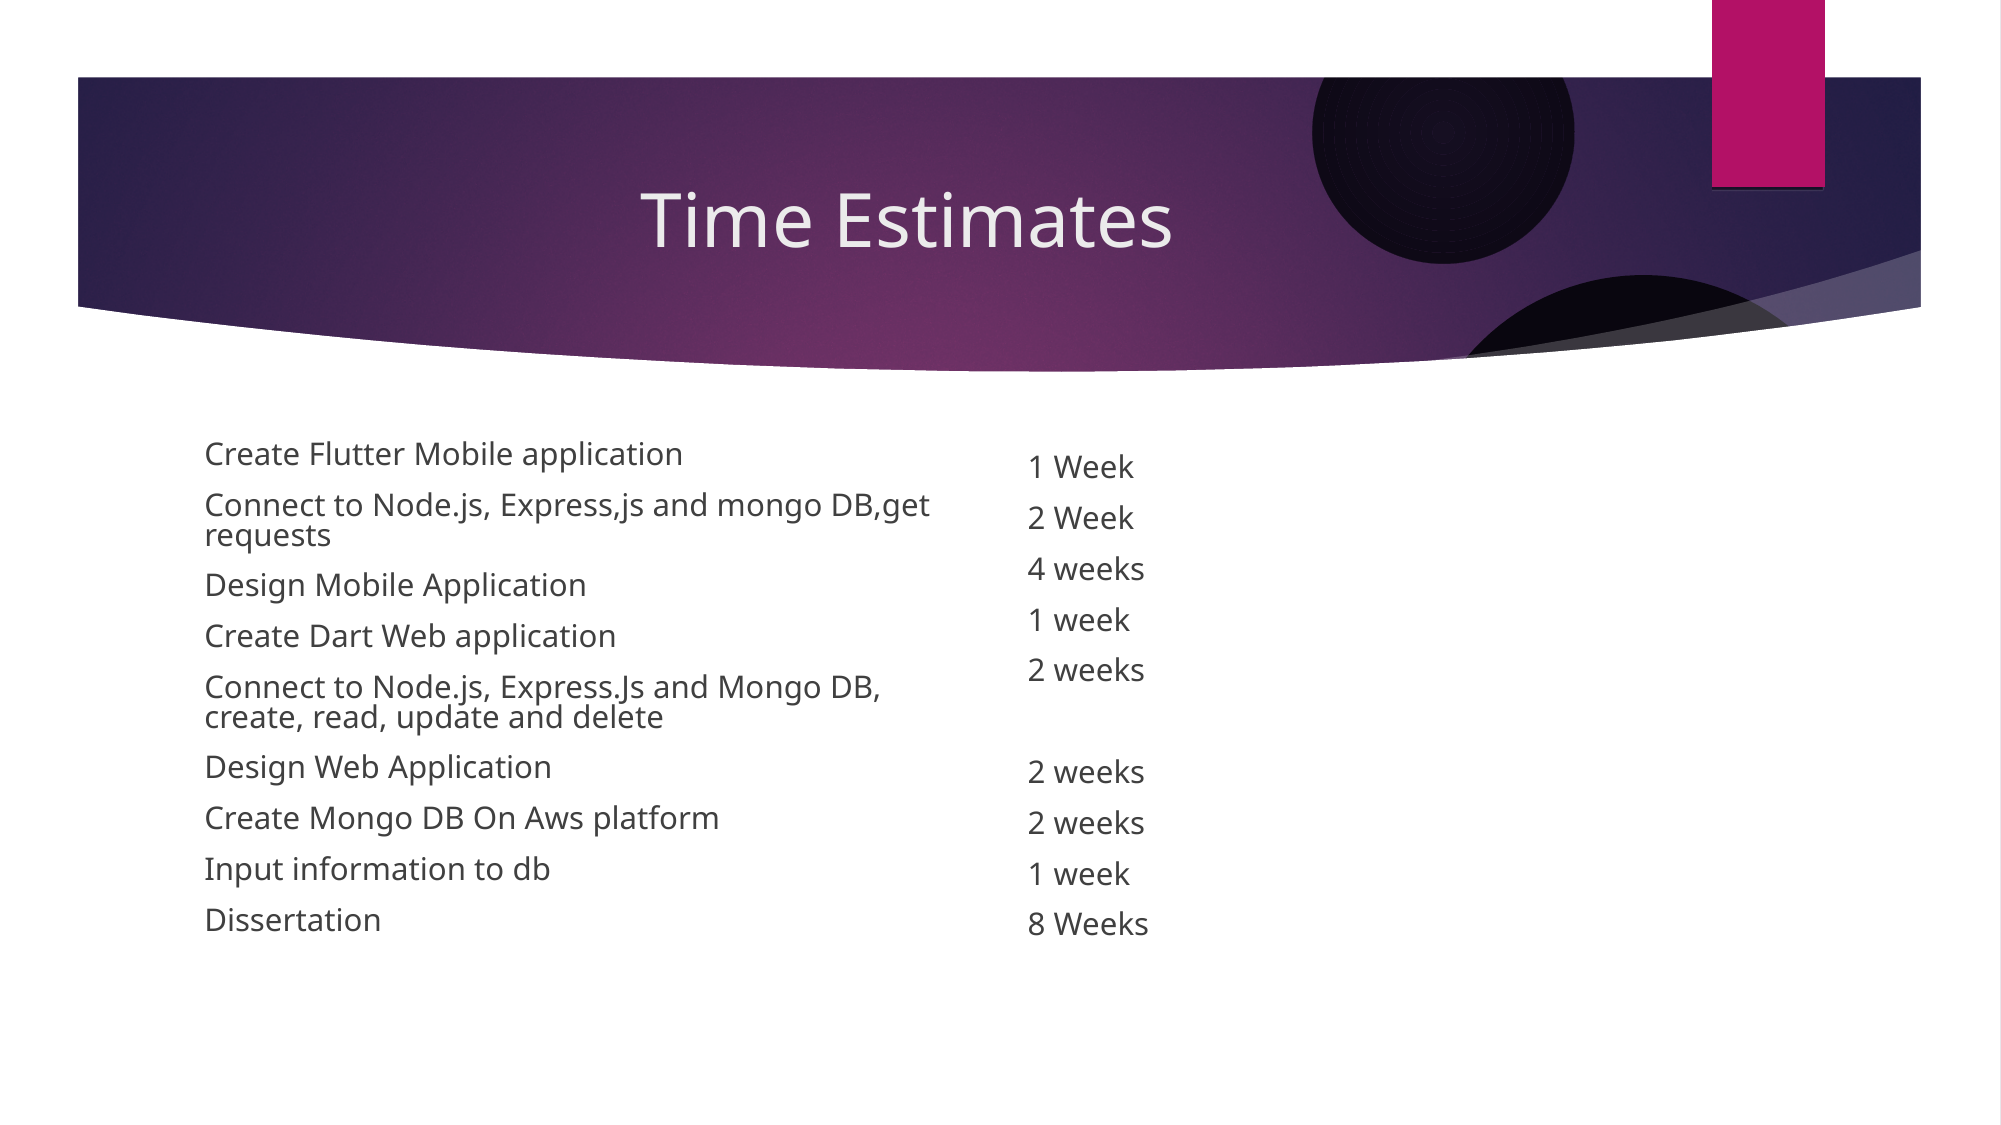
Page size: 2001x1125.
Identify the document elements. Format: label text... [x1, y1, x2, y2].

list 1 Week 2 Week 4 weeks 1 week 2 weeks 2 weeks 2 weeks 1 week 8 Weeks [1012, 447, 1863, 1048]
title Time Estimates [189, 159, 1627, 276]
list Create Flutter Mobile application Connect to Node.js, Express,js and mongo DB,get requests Design Mobile Application Create Dart Web application Connect to Node.js, Express.Js and Mongo DB, create, read, update and delete Design Web Application Create Mongo DB On Aws platform Input information to db Dissertation [189, 433, 981, 979]
